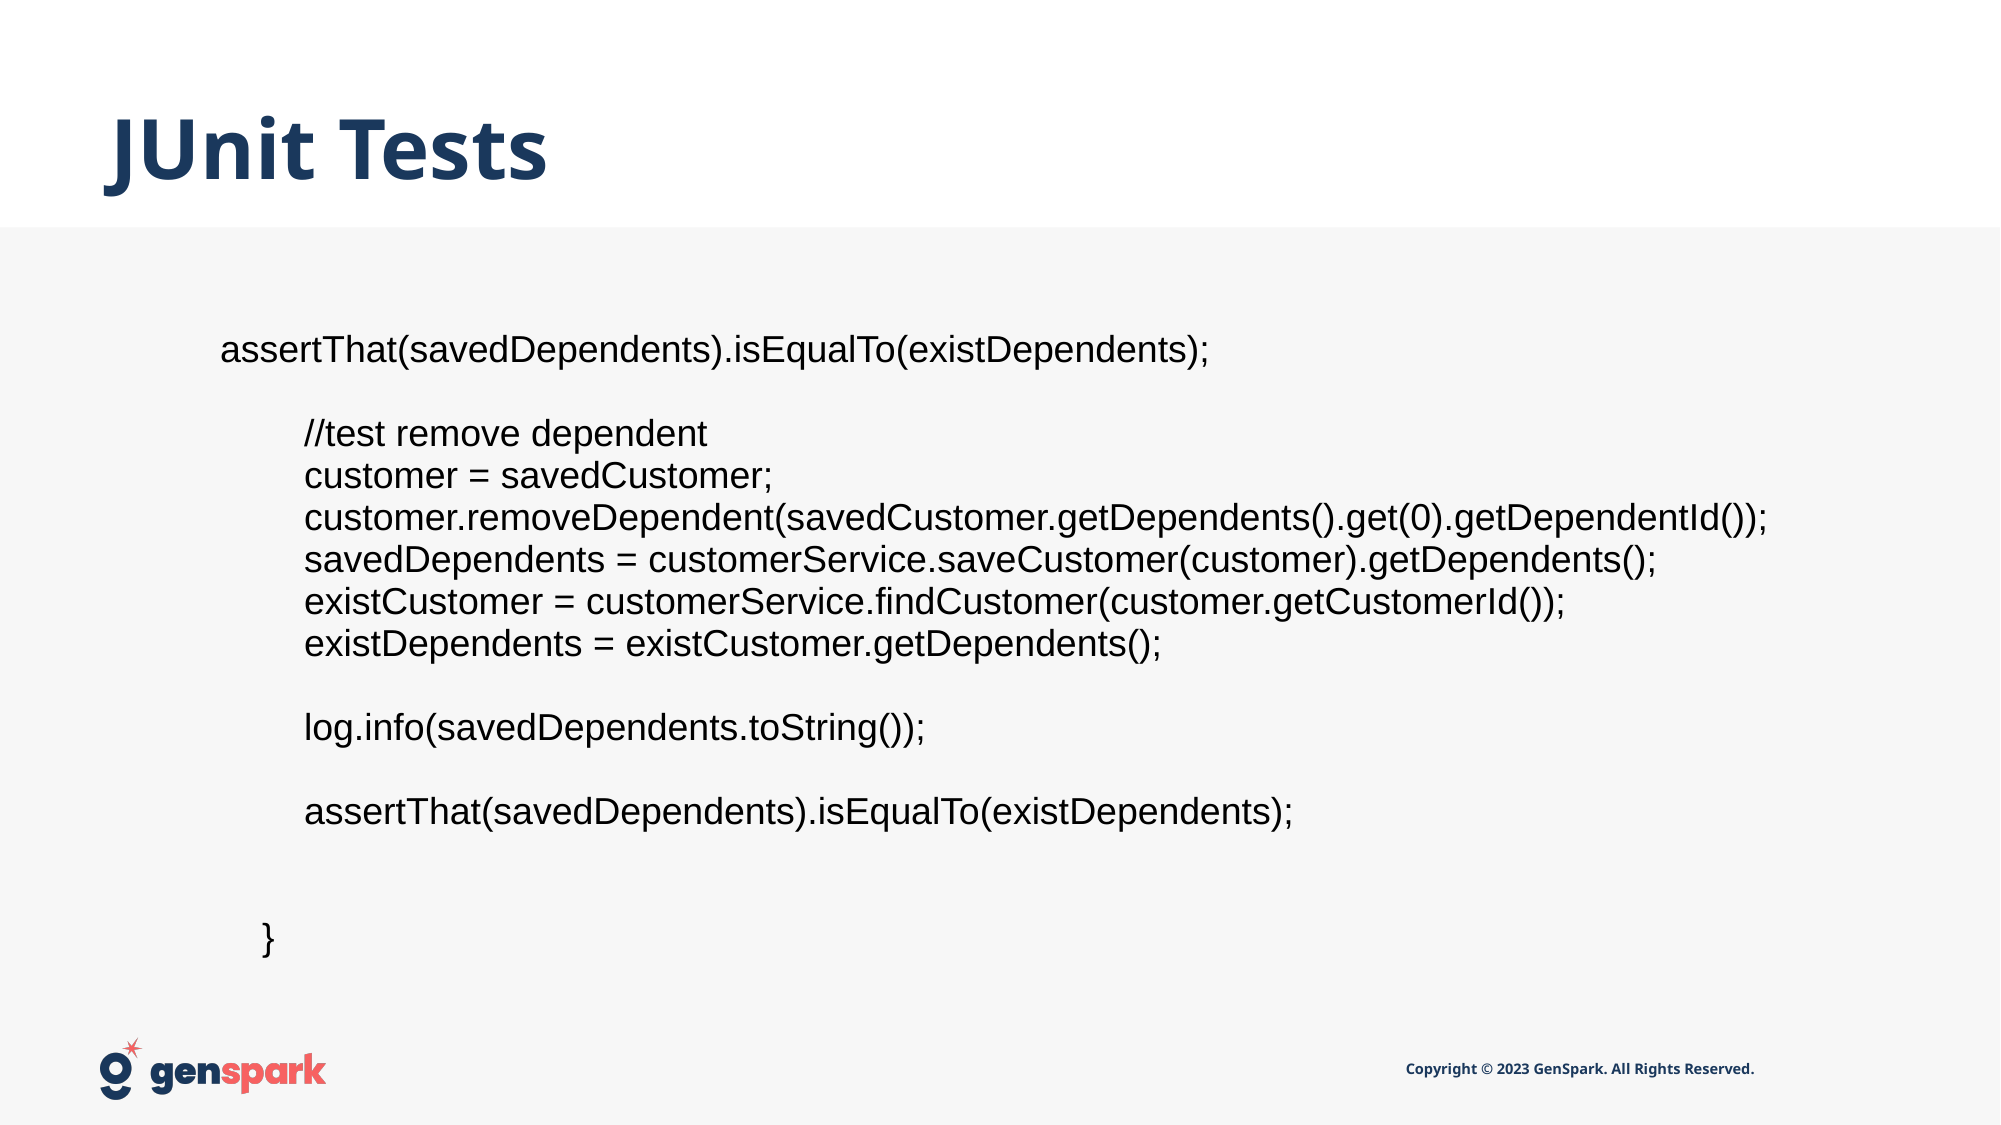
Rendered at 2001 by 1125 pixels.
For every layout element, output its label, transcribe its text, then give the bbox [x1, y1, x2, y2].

picture [0, 0, 2001, 1125]
title JUnit Tests [110, 8, 1888, 196]
picture [100, 1037, 326, 1100]
text_box [116, 283, 1891, 1081]
footer Copyright © 2023 GenSpark. All Rights Reserved. [1405, 1081, 1811, 1088]
text_box assertThat(savedDependents).isEqualTo(existDependents); //test remove dependent customer = savedCustomer; customer.removeDependent(savedCustomer.getDependents().get(0).getDependentId()); savedDependents = customerService.saveCustomer(customer).getDependents(); existCustomer = customerService.findCustomer(customer.getCustomerId()); existDependents = existCustomer.getDependents(); log.info(savedDependents.toString()); assertThat(savedDependents).isEqualTo(existDependents); } [205, 321, 1784, 966]
